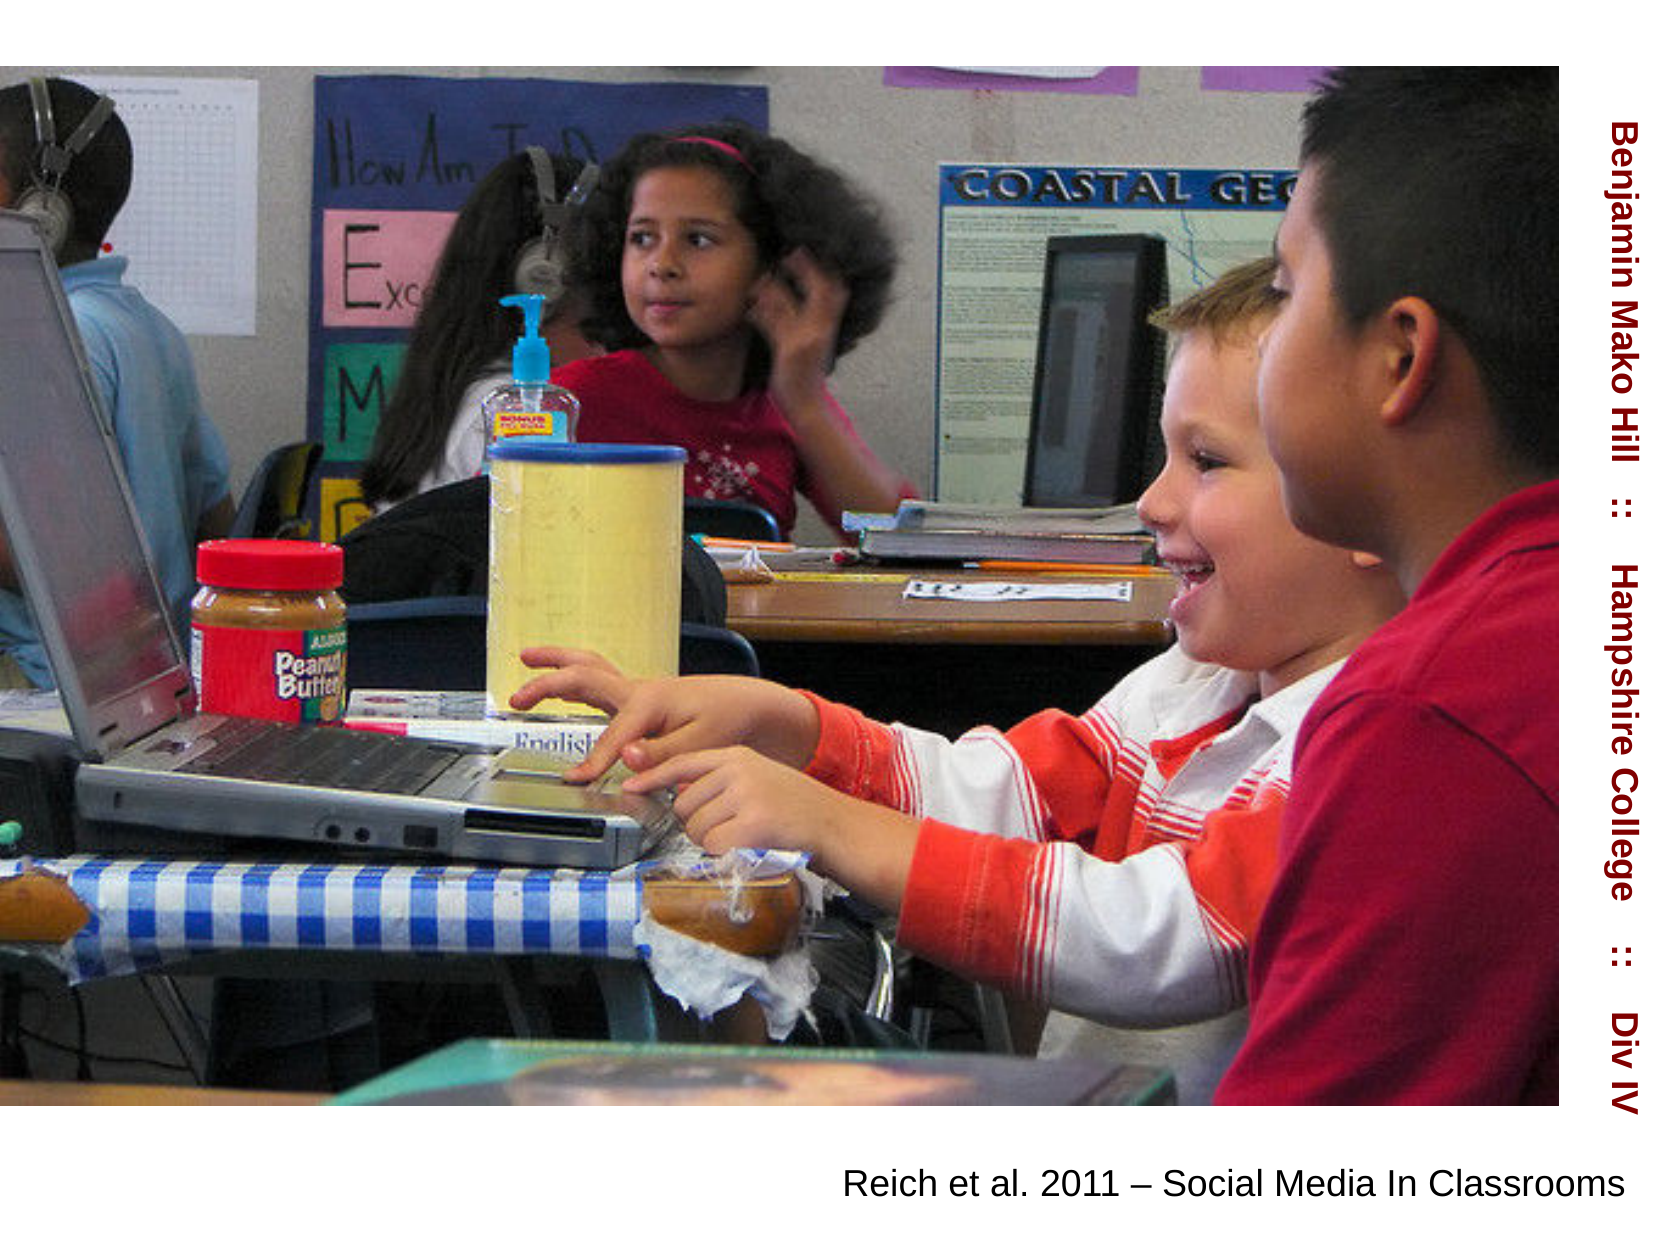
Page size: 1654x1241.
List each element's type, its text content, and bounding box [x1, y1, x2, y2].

picture [0, 66, 1559, 1106]
text_box Reich et al. 2011 – Social Media In Classrooms [412, 1154, 1641, 1212]
